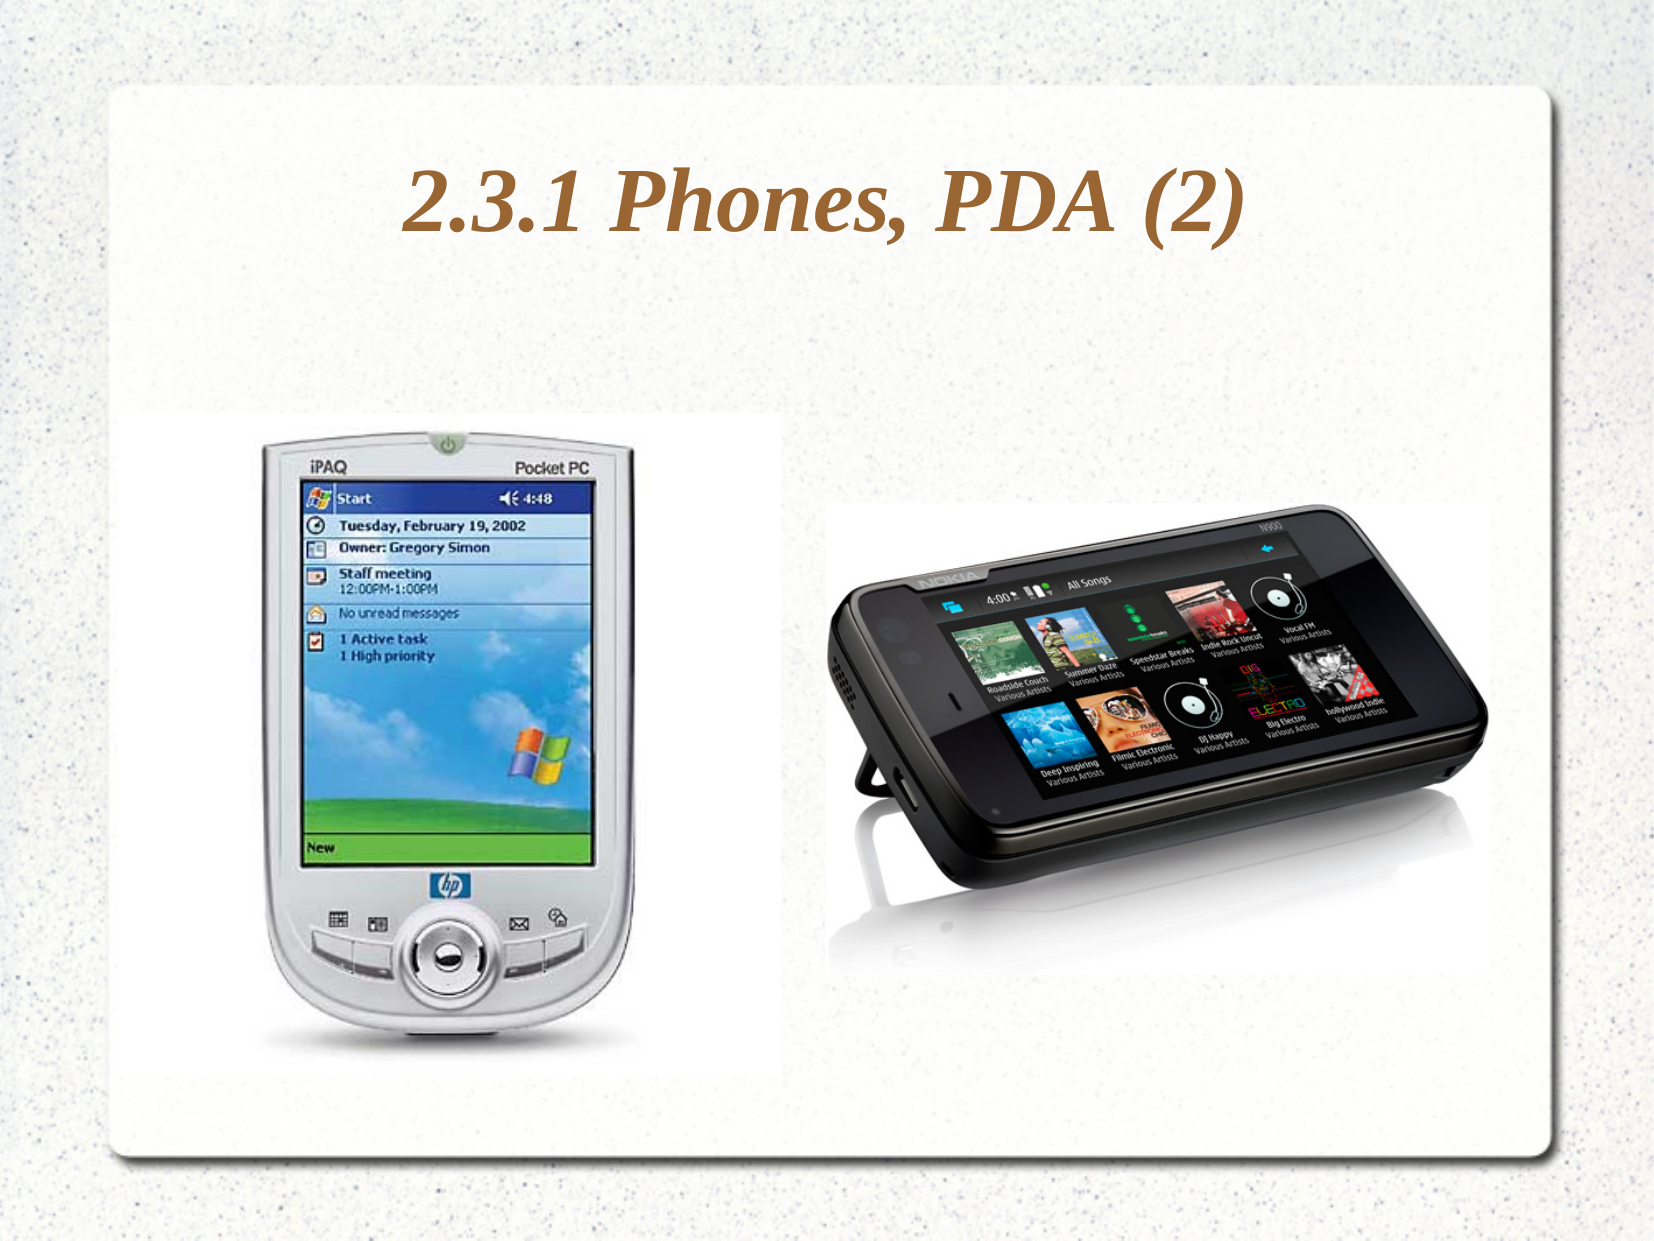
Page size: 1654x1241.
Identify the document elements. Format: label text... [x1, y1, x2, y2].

picture [0, 0, 1654, 1241]
title 2.3.1 Phones, PDA (2) [118, 96, 1536, 304]
